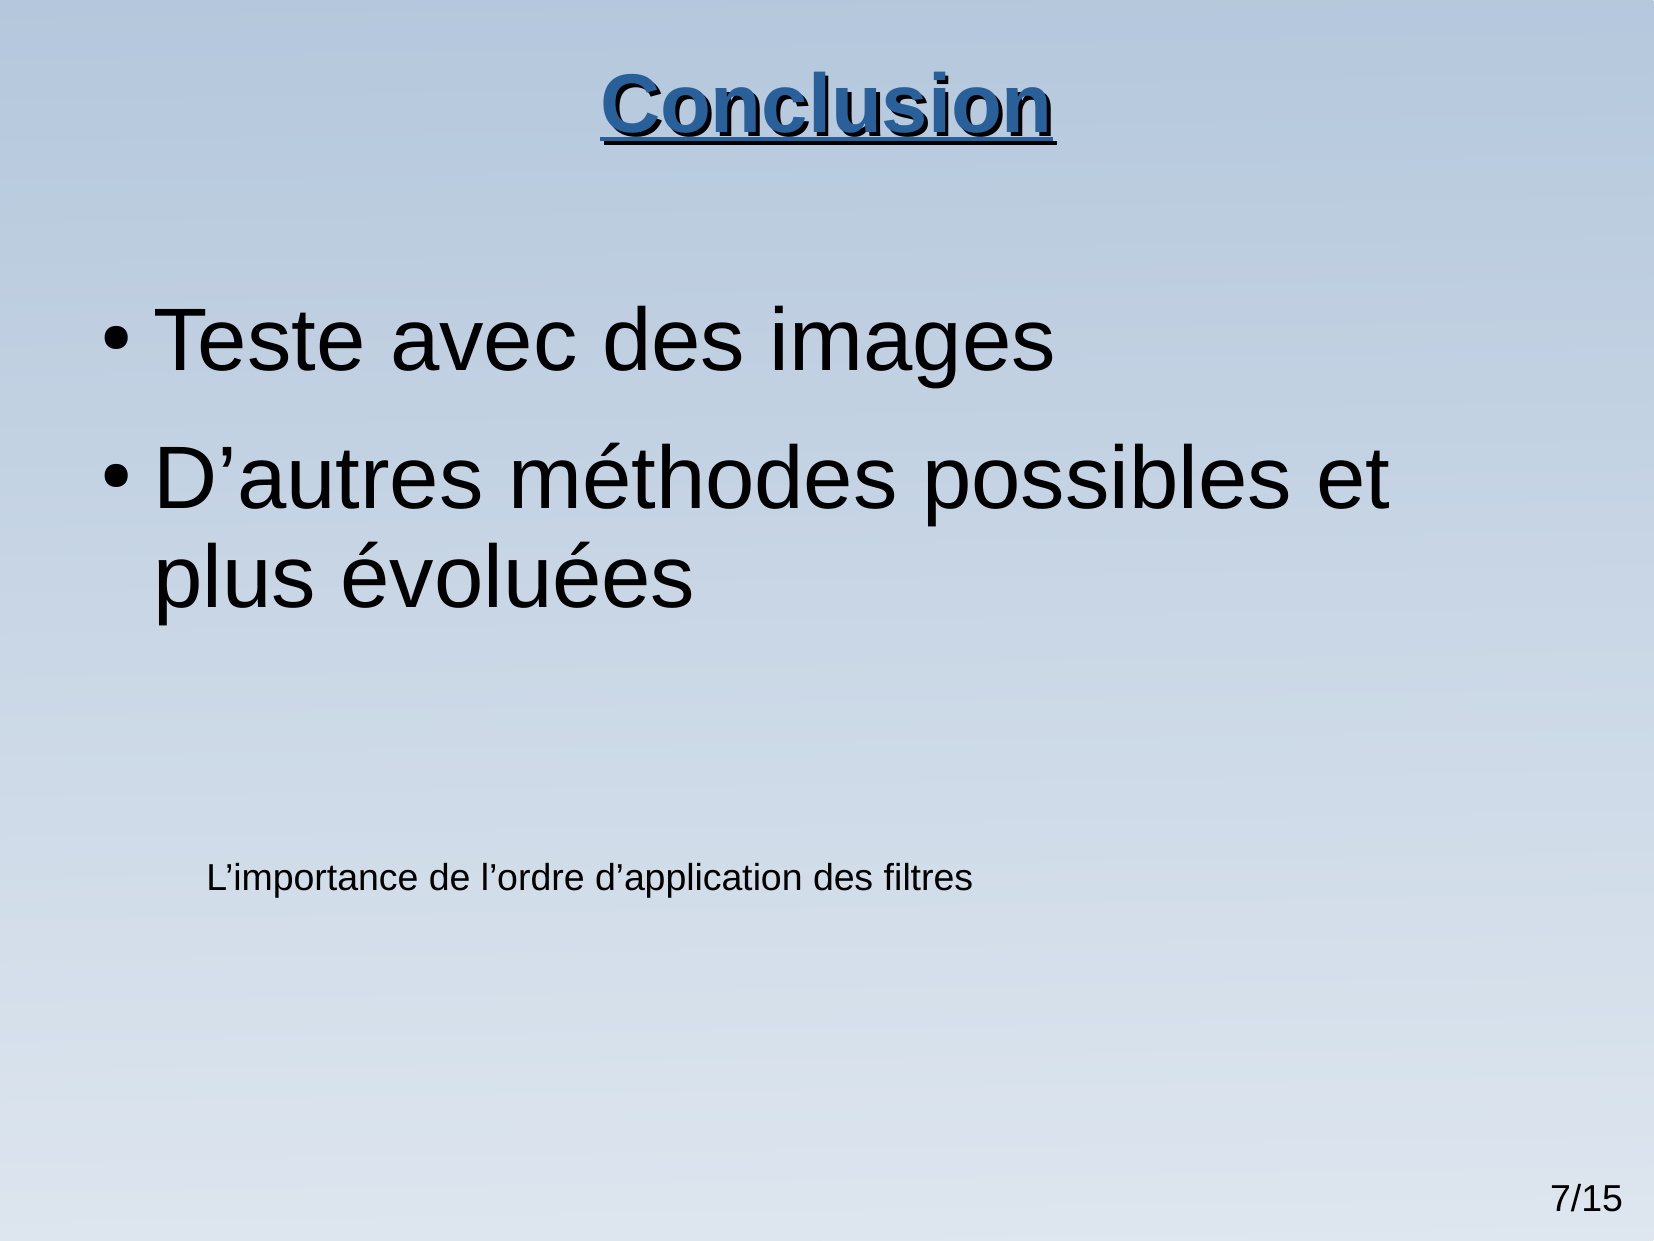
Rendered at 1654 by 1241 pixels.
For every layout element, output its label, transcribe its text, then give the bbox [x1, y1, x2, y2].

list Teste avec des images D’autres méthodes possibles et plus évoluées [82, 290, 1571, 1010]
text_box L’importance de l’ordre d’application des filtres [191, 848, 991, 906]
title Conclusion [82, 0, 1571, 207]
